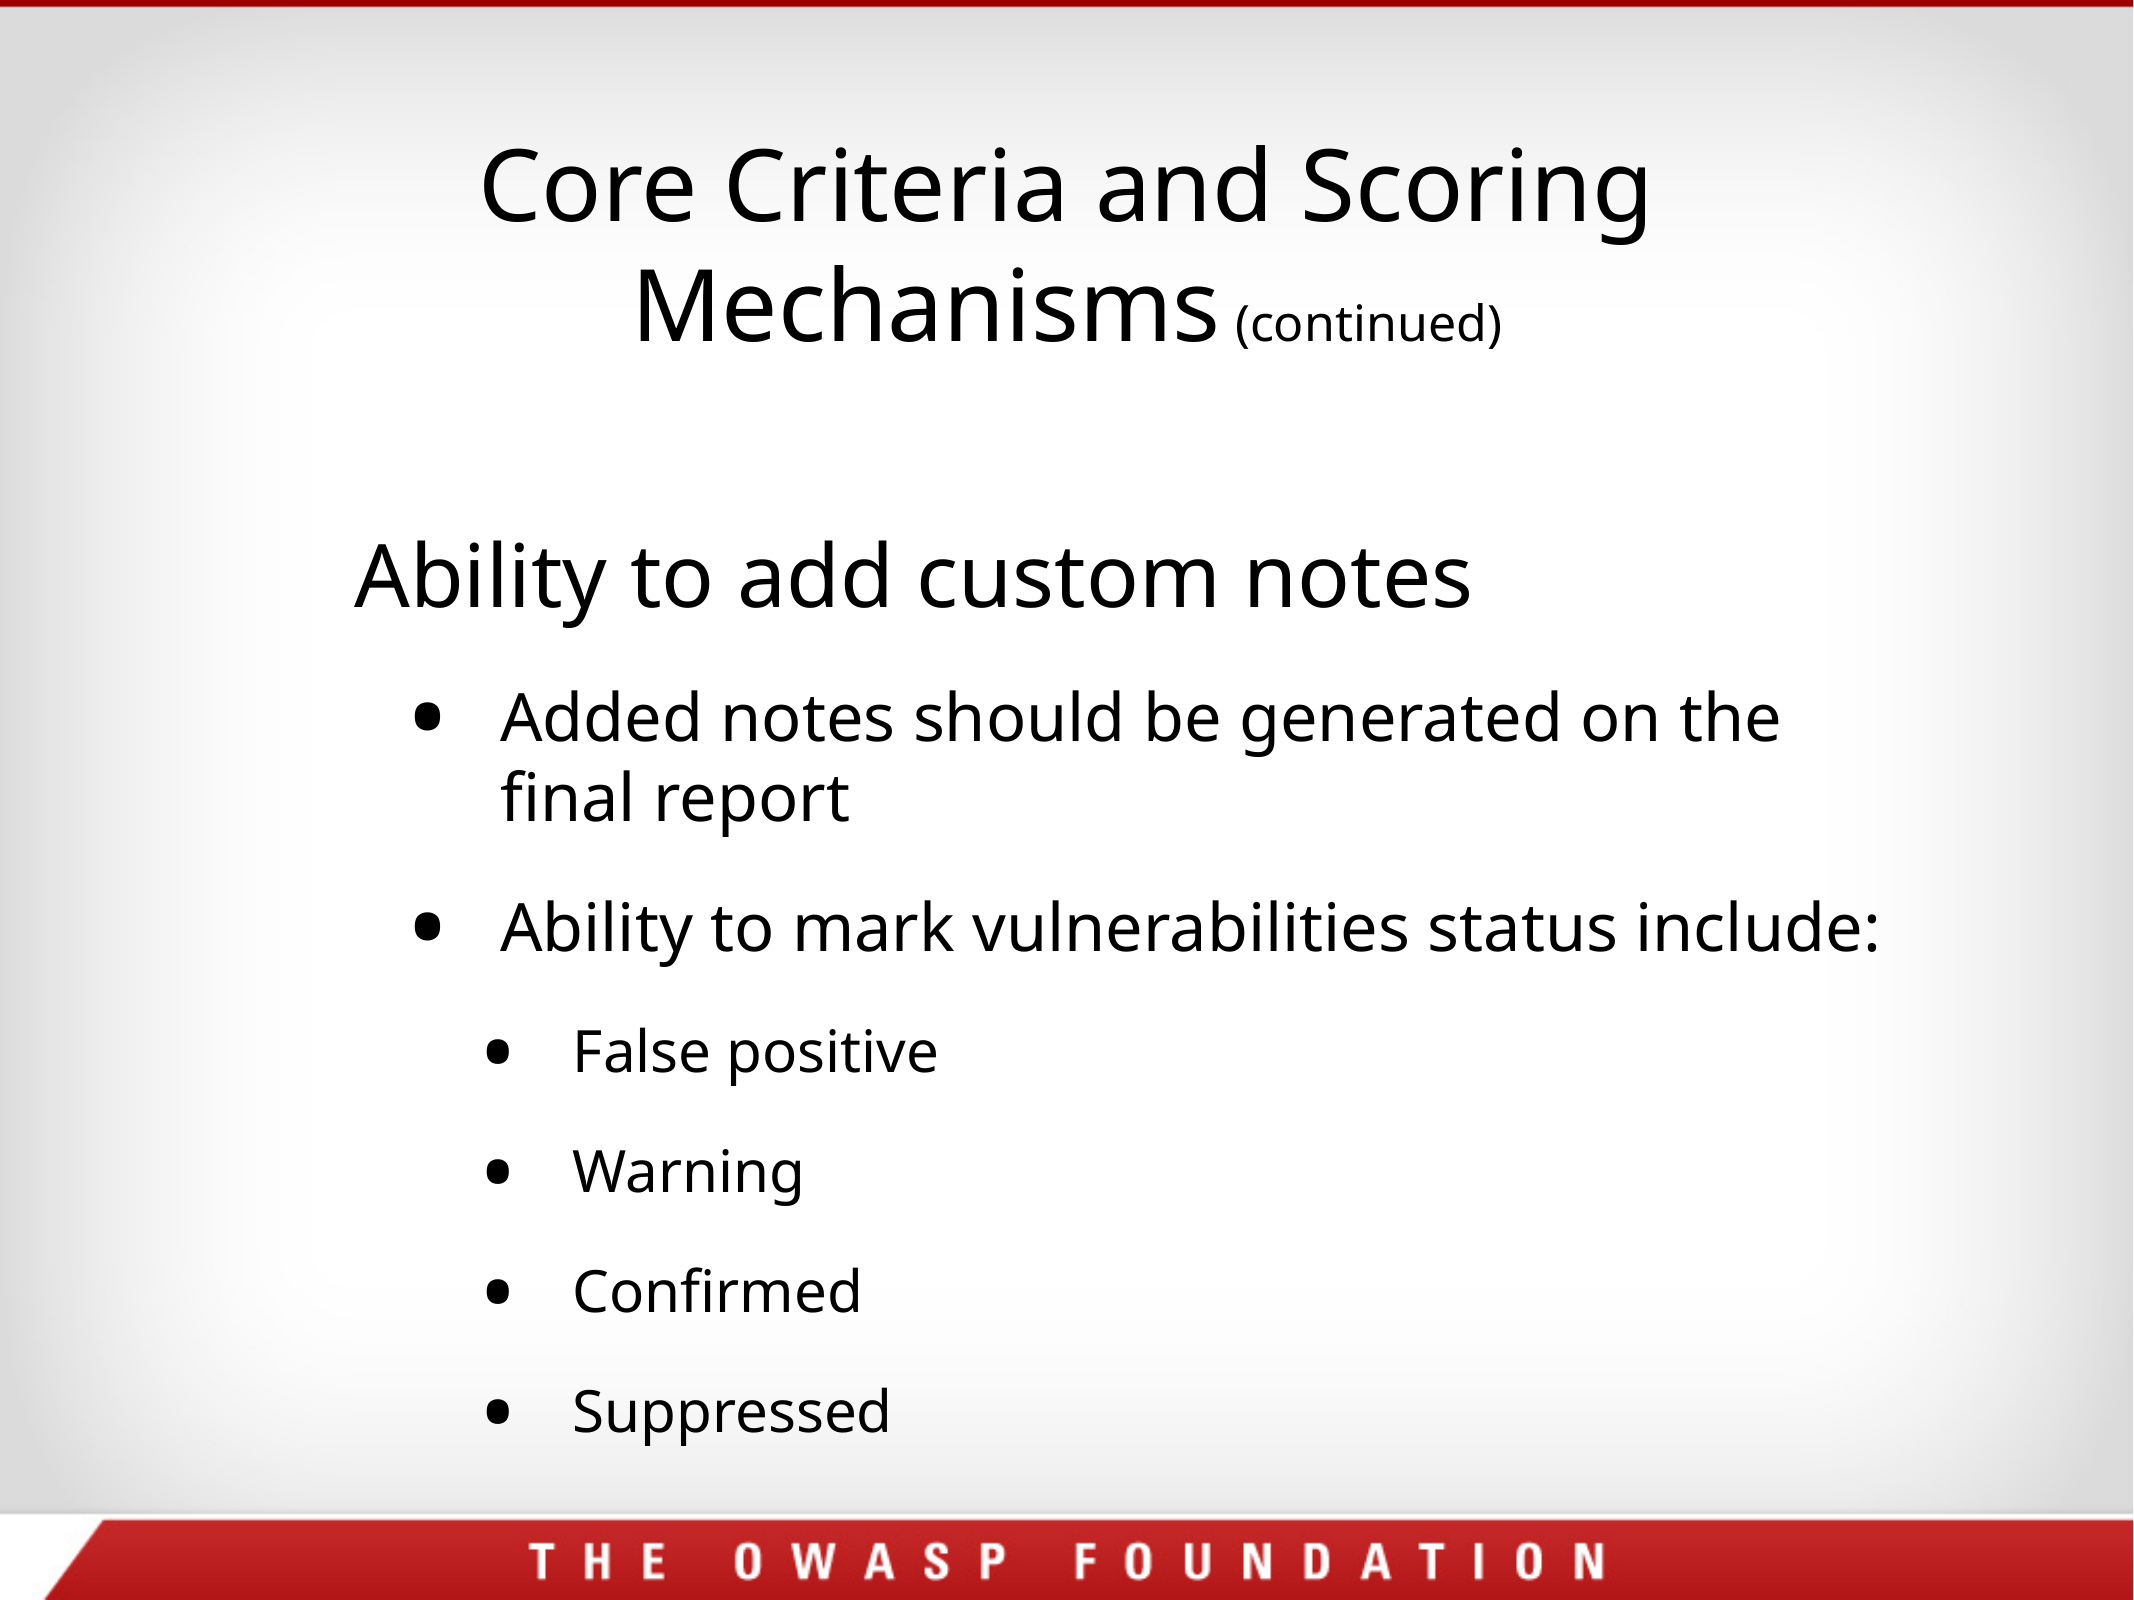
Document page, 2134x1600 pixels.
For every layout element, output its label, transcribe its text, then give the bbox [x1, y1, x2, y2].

list Ability to add custom notes Added notes should be generated on the final report Ability to mark vulnerabilities status include: False positive Warning Confirmed Suppressed [208, 454, 1925, 1510]
title Core Criteria and Scoring Mechanisms (continued) [208, 22, 1925, 454]
picture [0, 0, 2134, 1600]
